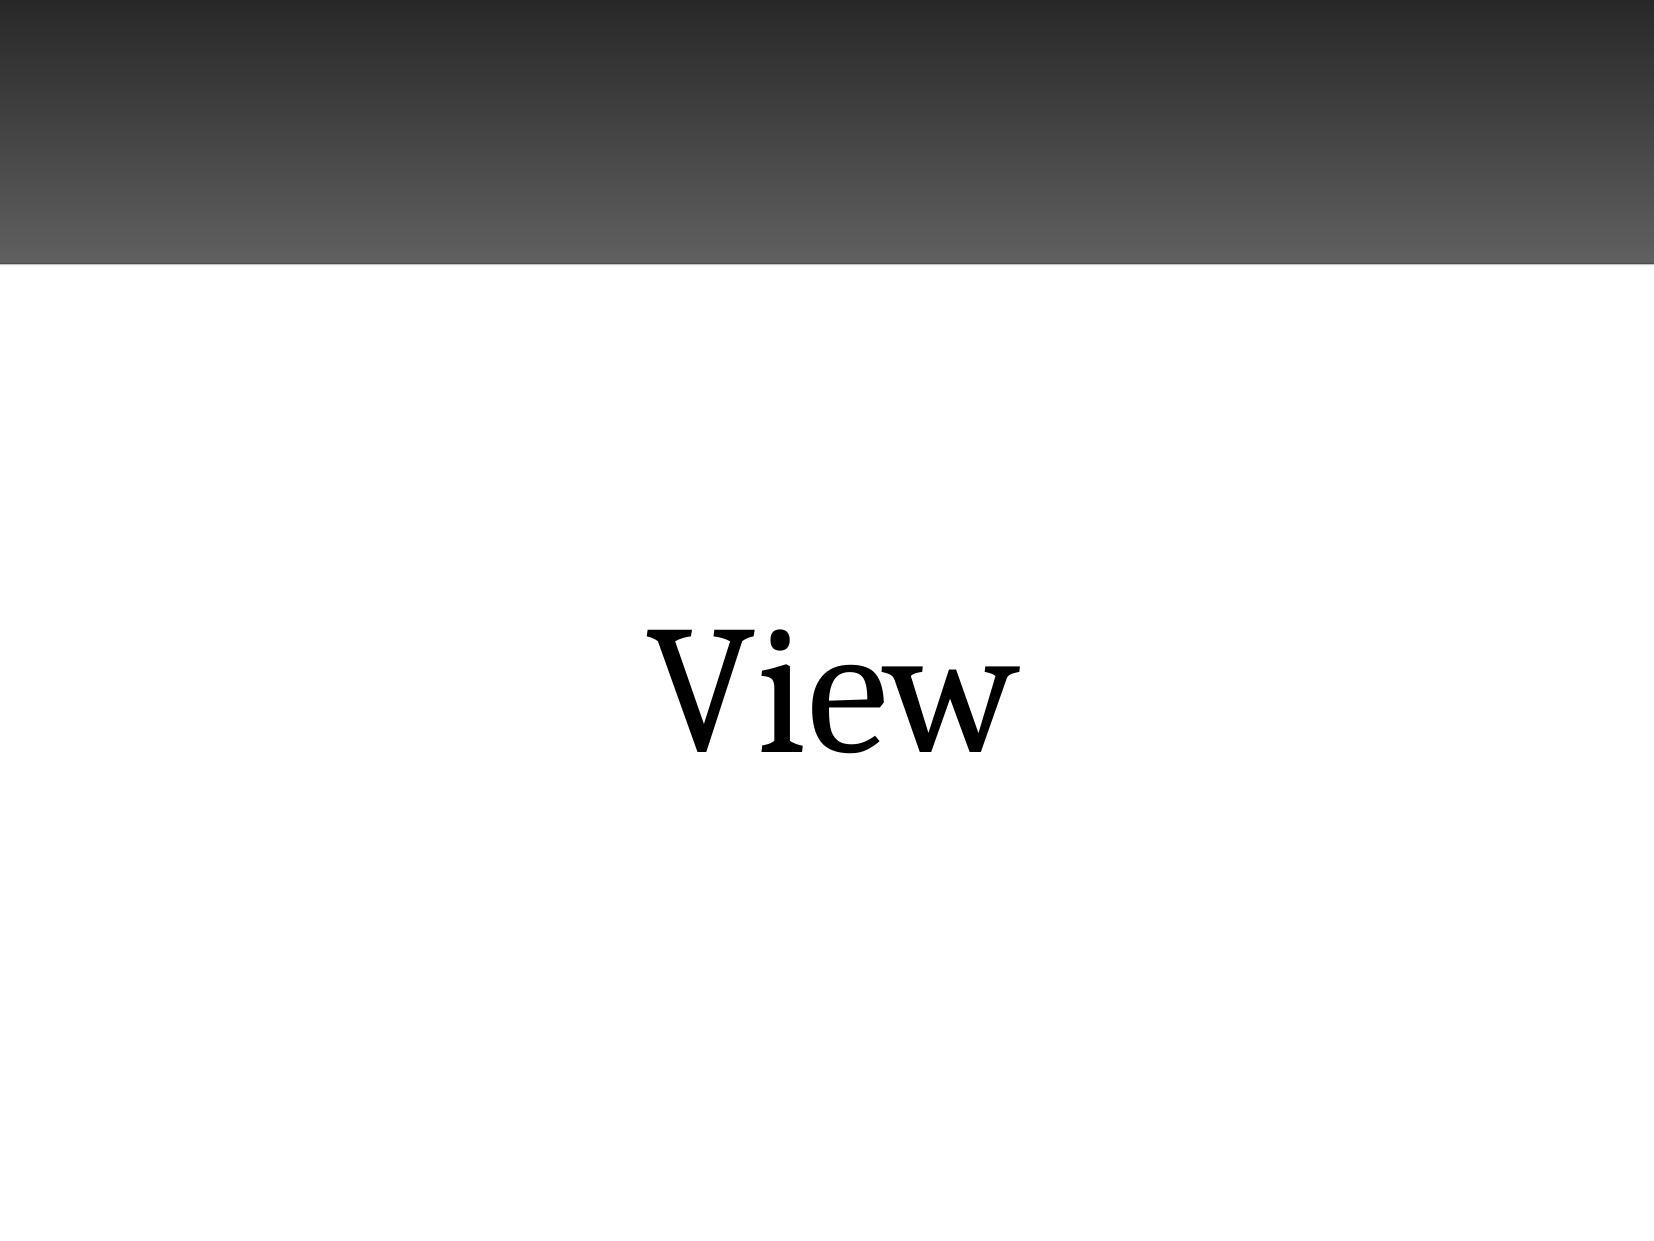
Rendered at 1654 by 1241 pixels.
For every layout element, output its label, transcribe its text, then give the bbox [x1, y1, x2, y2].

list View [130, 525, 1537, 797]
